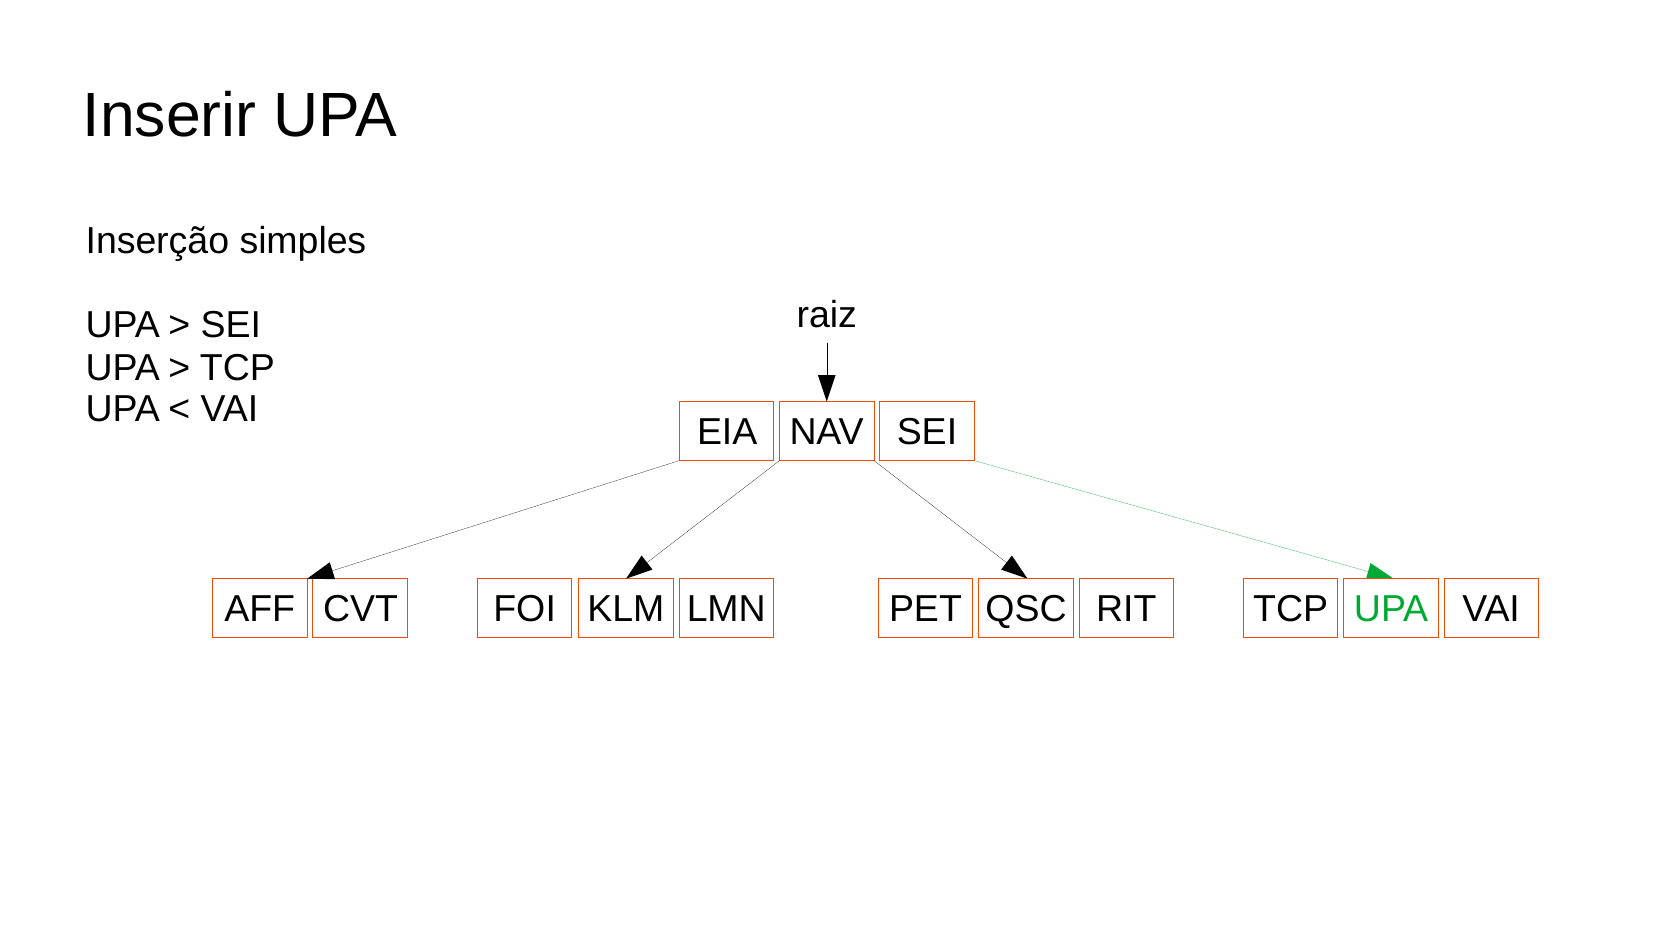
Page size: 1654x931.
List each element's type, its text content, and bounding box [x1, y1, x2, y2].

text_box KLM [578, 578, 674, 638]
title Inserir UPA [82, 37, 1571, 193]
text_box PET [878, 578, 973, 638]
text_box QSC [978, 578, 1074, 638]
text_box TCP [1243, 578, 1338, 638]
text_box Inserção simples UPA > SEI UPA > TCP UPA < VAI [70, 212, 382, 438]
text_box CVT [312, 578, 408, 638]
text_box raiz [781, 285, 872, 343]
text_box RIT [1079, 578, 1174, 638]
text_box NAV [779, 401, 875, 461]
text_box LMN [679, 578, 774, 638]
text_box EIA [679, 401, 774, 461]
text_box UPA [1343, 578, 1439, 638]
text_box VAI [1444, 578, 1539, 638]
text_box AFF [212, 578, 308, 638]
text_box FOI [477, 578, 572, 638]
text_box SEI [879, 401, 975, 461]
